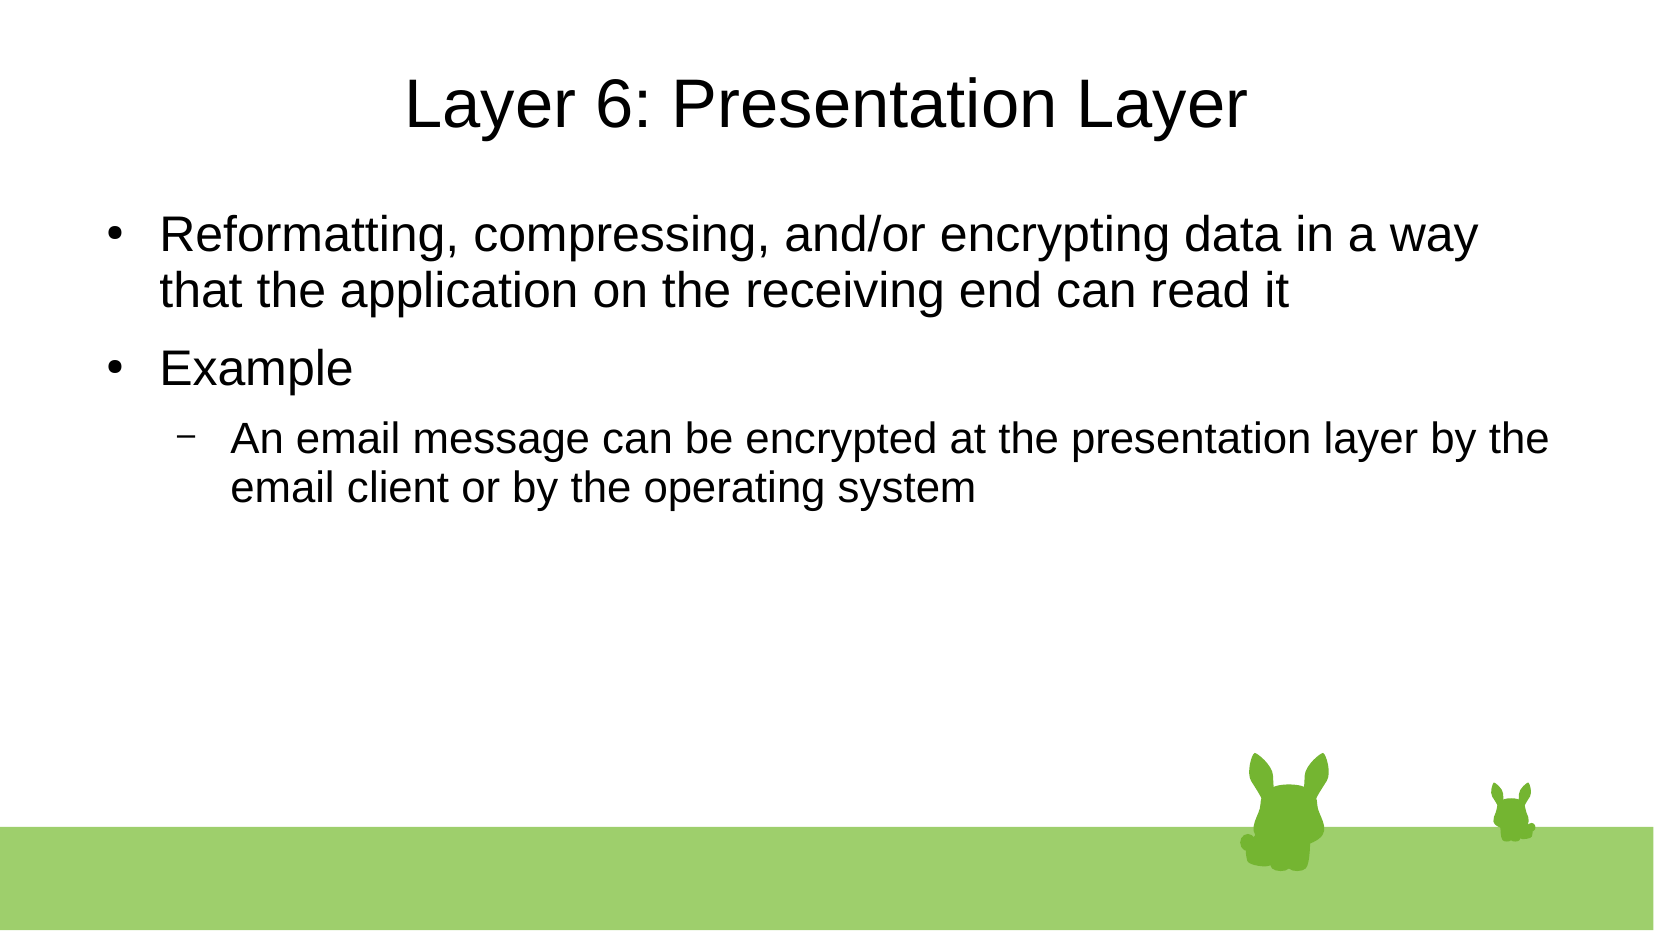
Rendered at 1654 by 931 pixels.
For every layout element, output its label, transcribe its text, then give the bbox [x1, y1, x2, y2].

list Reformatting, compressing, and/or encrypting data in a way that the application on the receiving end can read it Example An email message can be encrypted at the presentation layer by the email client or by the operating system [88, 206, 1565, 739]
title Layer 6: Presentation Layer [88, 29, 1565, 178]
